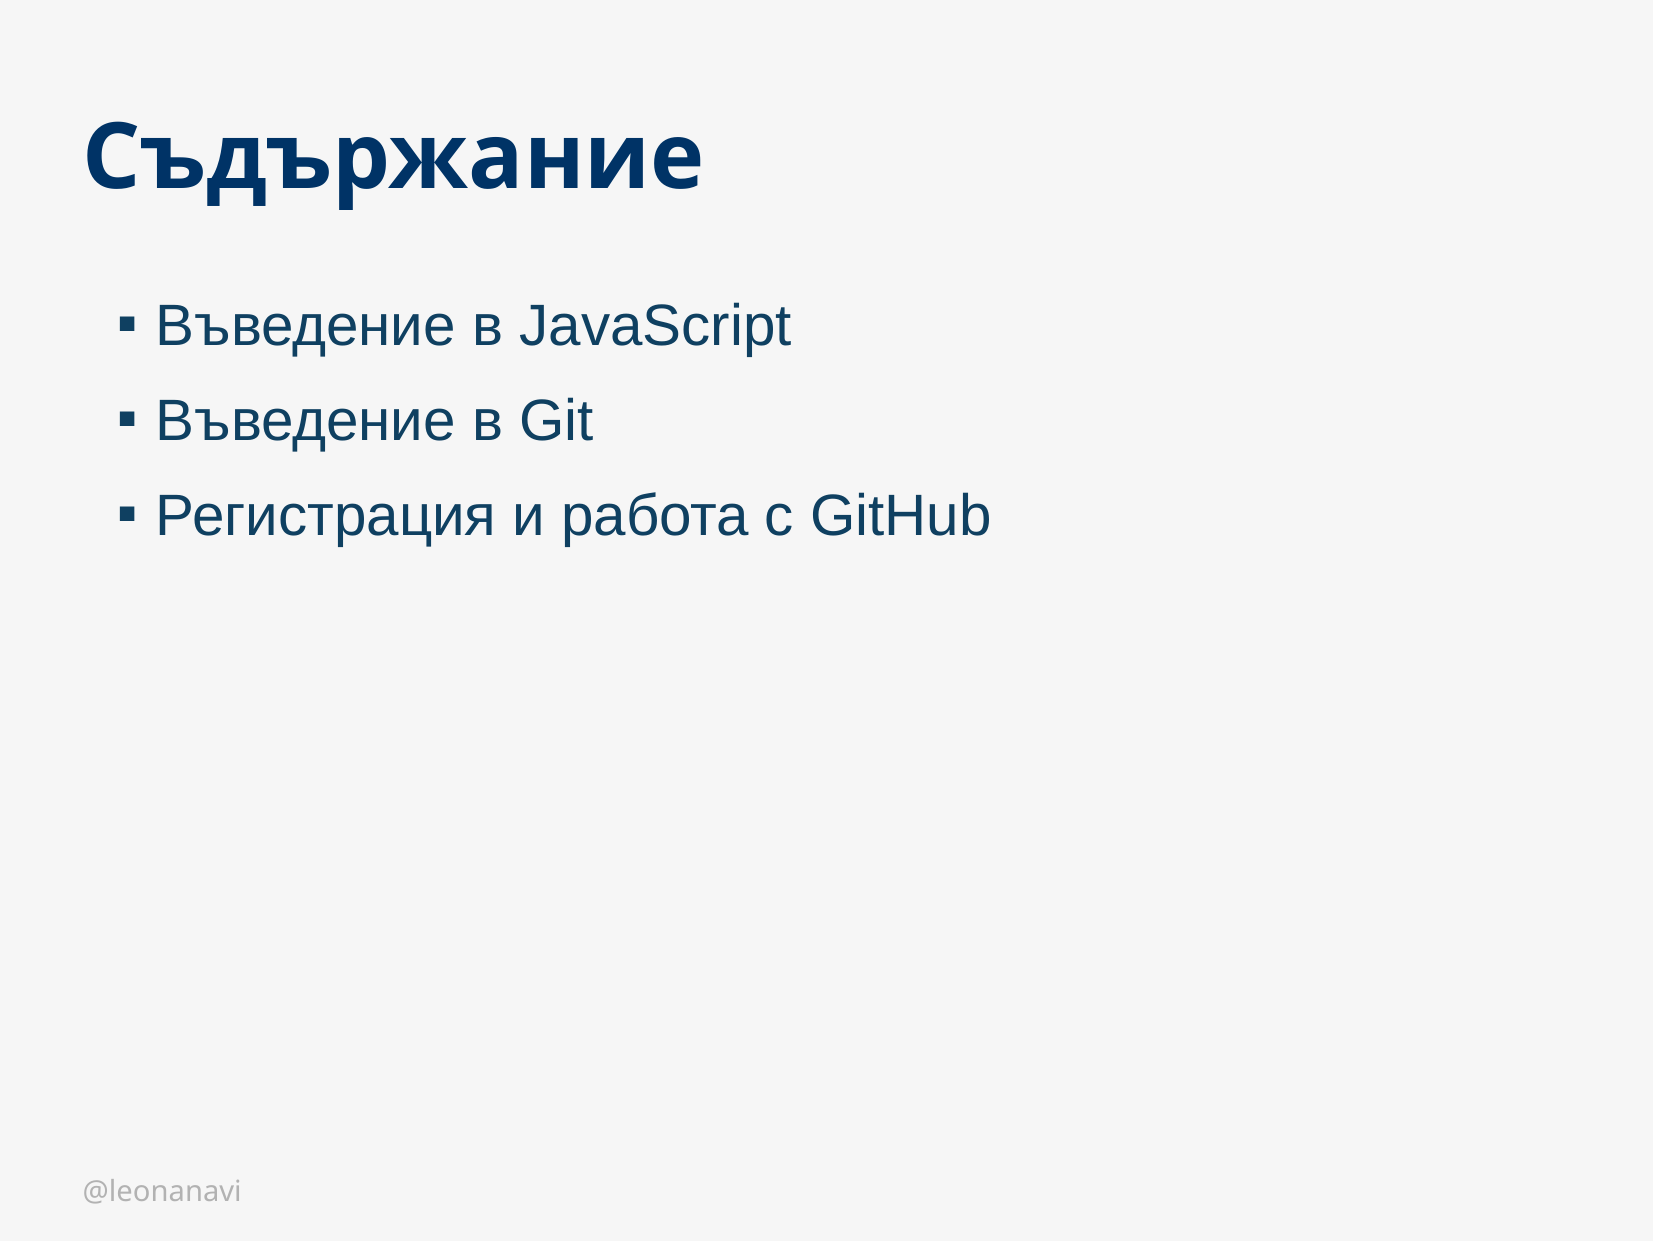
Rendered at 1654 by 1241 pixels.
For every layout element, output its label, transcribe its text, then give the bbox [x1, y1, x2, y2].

text_box Въведение в JavaScript Въведение в Git Регистрация и работа с GitHub [105, 285, 1651, 1009]
title Съдържание [82, 49, 1571, 257]
